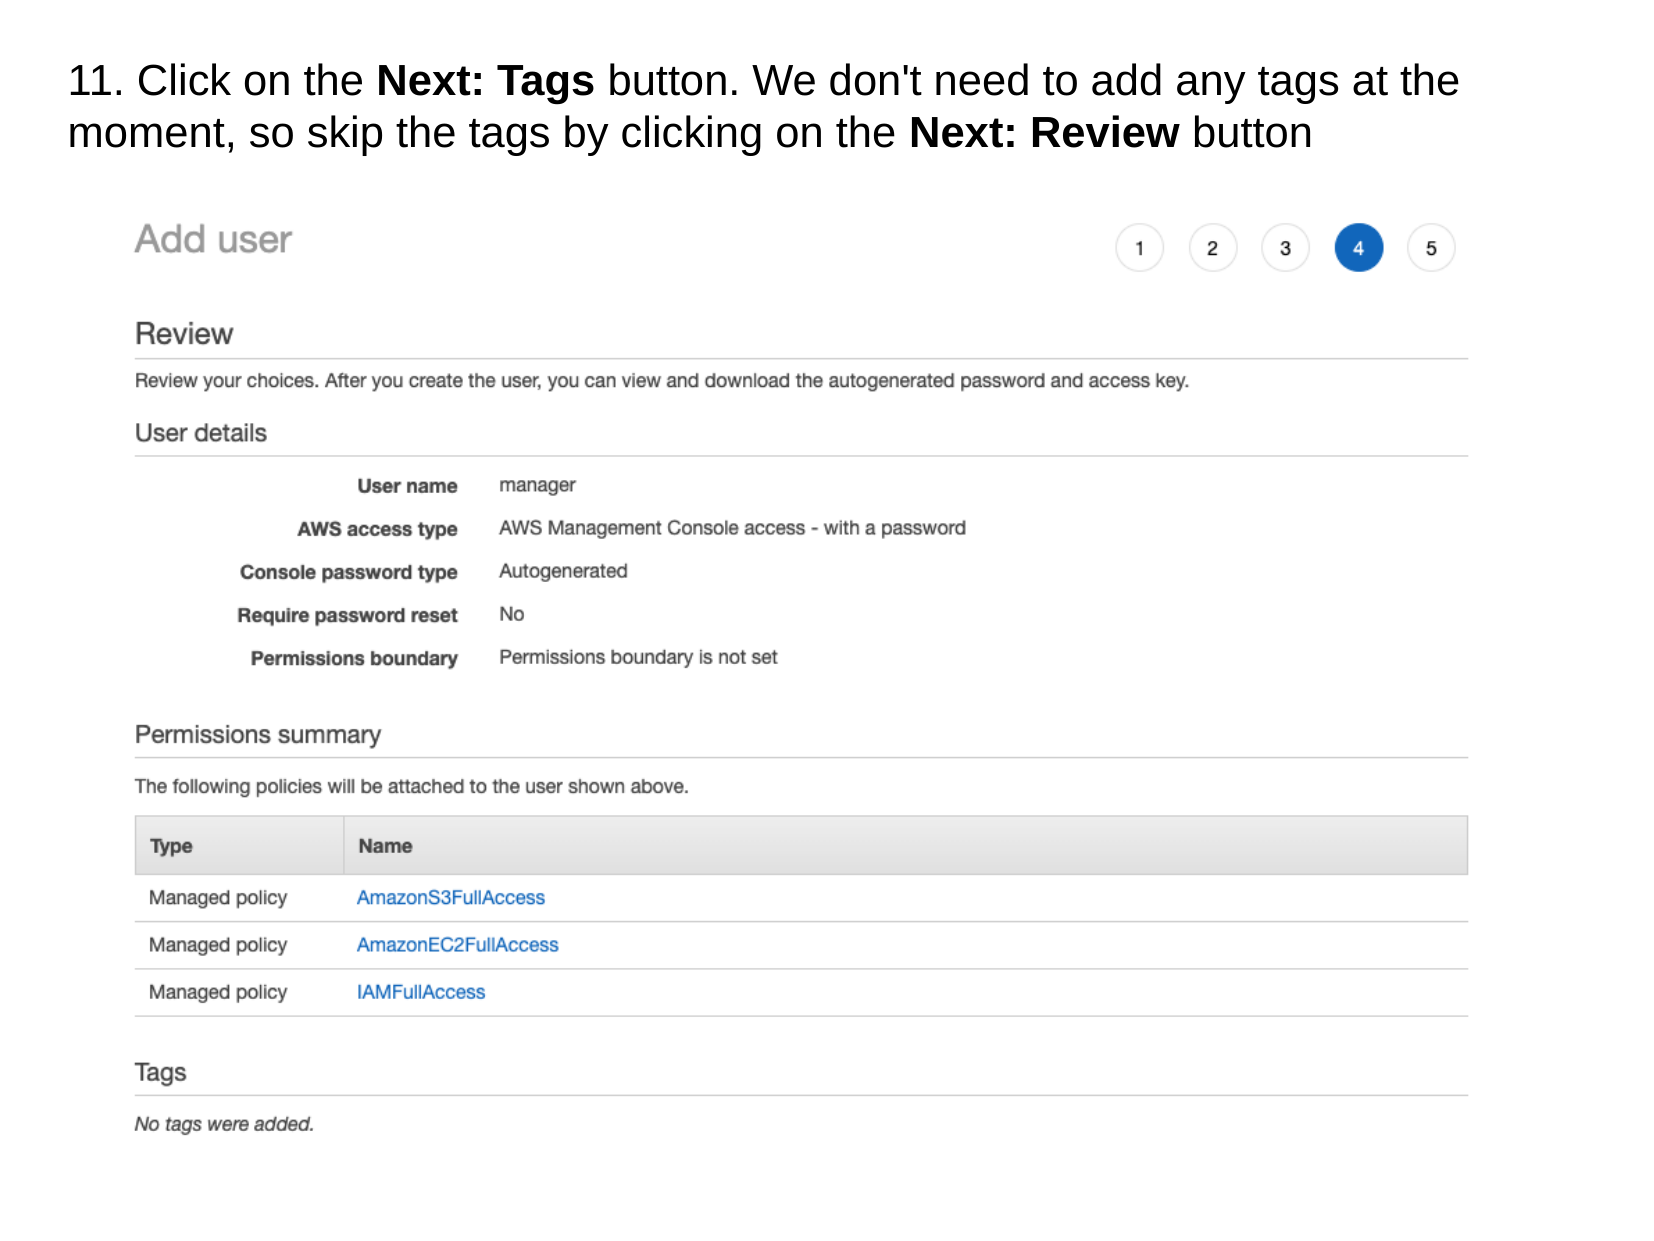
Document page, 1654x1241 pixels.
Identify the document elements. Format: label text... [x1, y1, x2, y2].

picture [67, 190, 1474, 1213]
list 11. Click on the Next: Tags button. We don't need to add any tags at the moment, so skip the tags by clicking on the Next: Review button [67, 51, 1556, 191]
